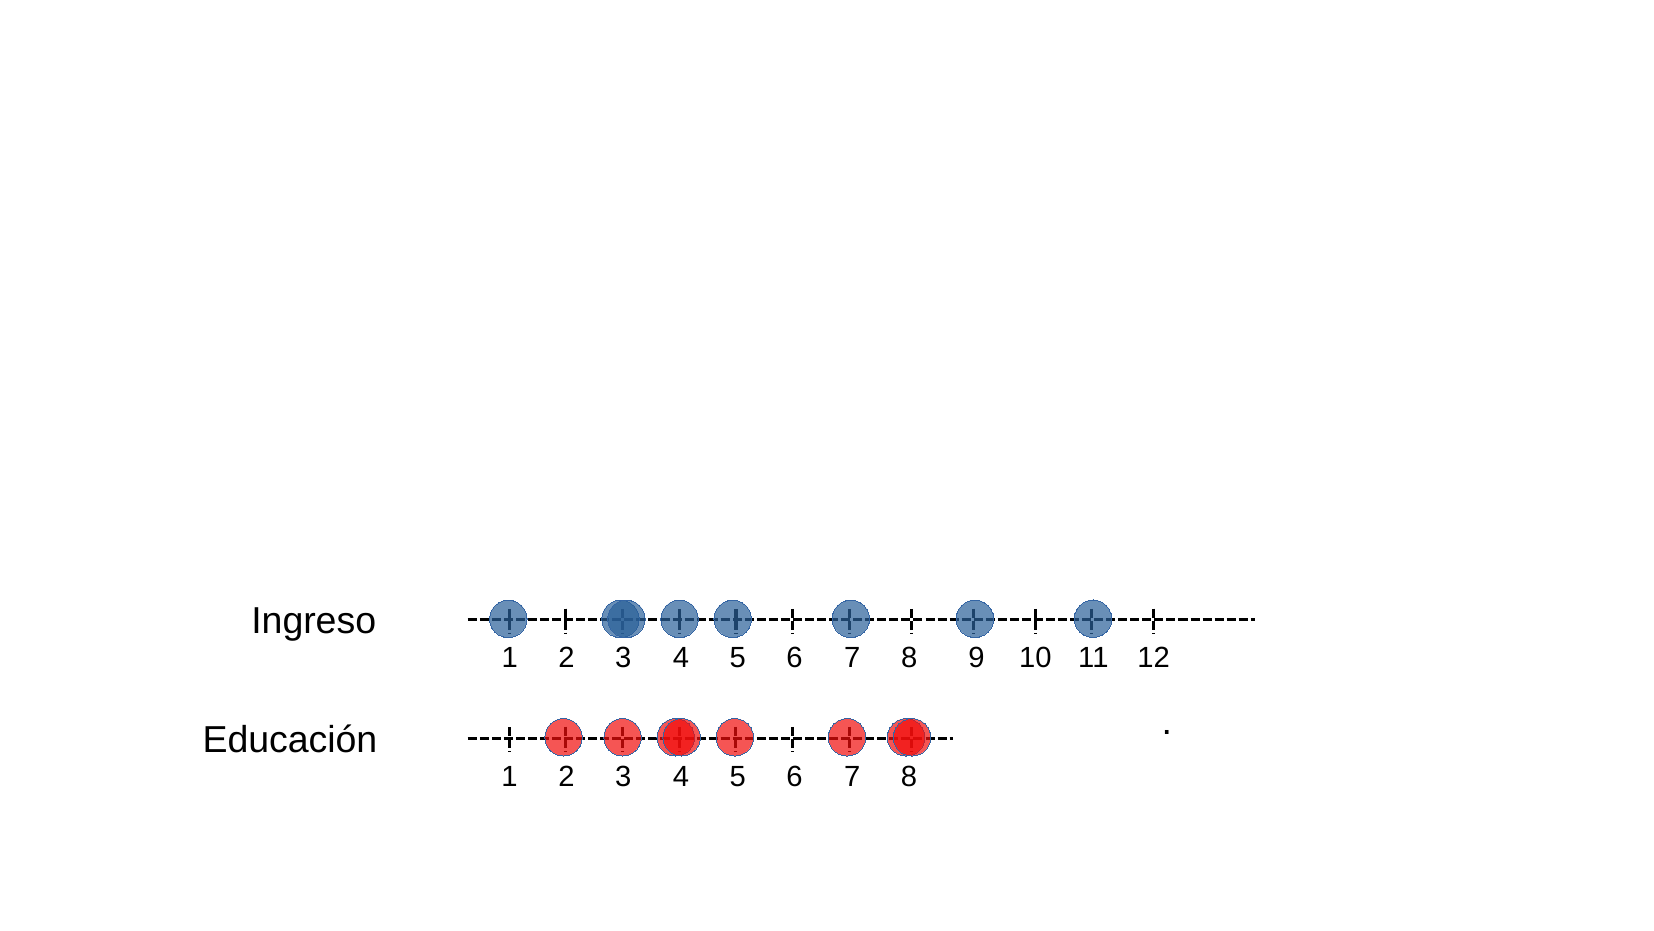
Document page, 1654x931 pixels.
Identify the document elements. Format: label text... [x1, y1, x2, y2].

text_box 4 [658, 634, 705, 682]
text_box 7 [829, 634, 876, 682]
text_box 12 [1122, 634, 1200, 714]
text_box 11 [1063, 634, 1122, 714]
text_box 3 [600, 634, 647, 682]
text_box [656, 718, 701, 757]
text_box [887, 718, 931, 757]
text_box [544, 718, 583, 757]
text_box 7 [829, 752, 876, 800]
text_box 4 [658, 752, 705, 800]
text_box 9 [953, 633, 1000, 682]
text_box [1074, 599, 1112, 634]
text_box [489, 600, 528, 638]
text_box 1 [486, 634, 534, 682]
text_box [601, 600, 646, 638]
text_box 5 [714, 752, 762, 800]
text_box 10 [1004, 633, 1081, 714]
text_box 5 [714, 634, 762, 682]
text_box 8 [886, 634, 933, 682]
text_box [660, 600, 699, 638]
text_box 6 [771, 752, 818, 800]
text_box 2 [543, 752, 590, 800]
text_box [603, 718, 642, 757]
text_box [956, 600, 994, 638]
text_box 2 [543, 634, 590, 682]
text_box . [1146, 693, 1201, 751]
text_box [828, 718, 866, 757]
text_box [713, 600, 752, 638]
text_box [716, 718, 754, 757]
text_box 6 [771, 634, 818, 682]
text_box 3 [600, 752, 647, 800]
text_box 1 [486, 752, 534, 800]
text_box Educación [152, 710, 427, 768]
text_box 8 [886, 752, 933, 800]
text_box [832, 600, 870, 638]
text_box Ingreso [176, 592, 451, 650]
